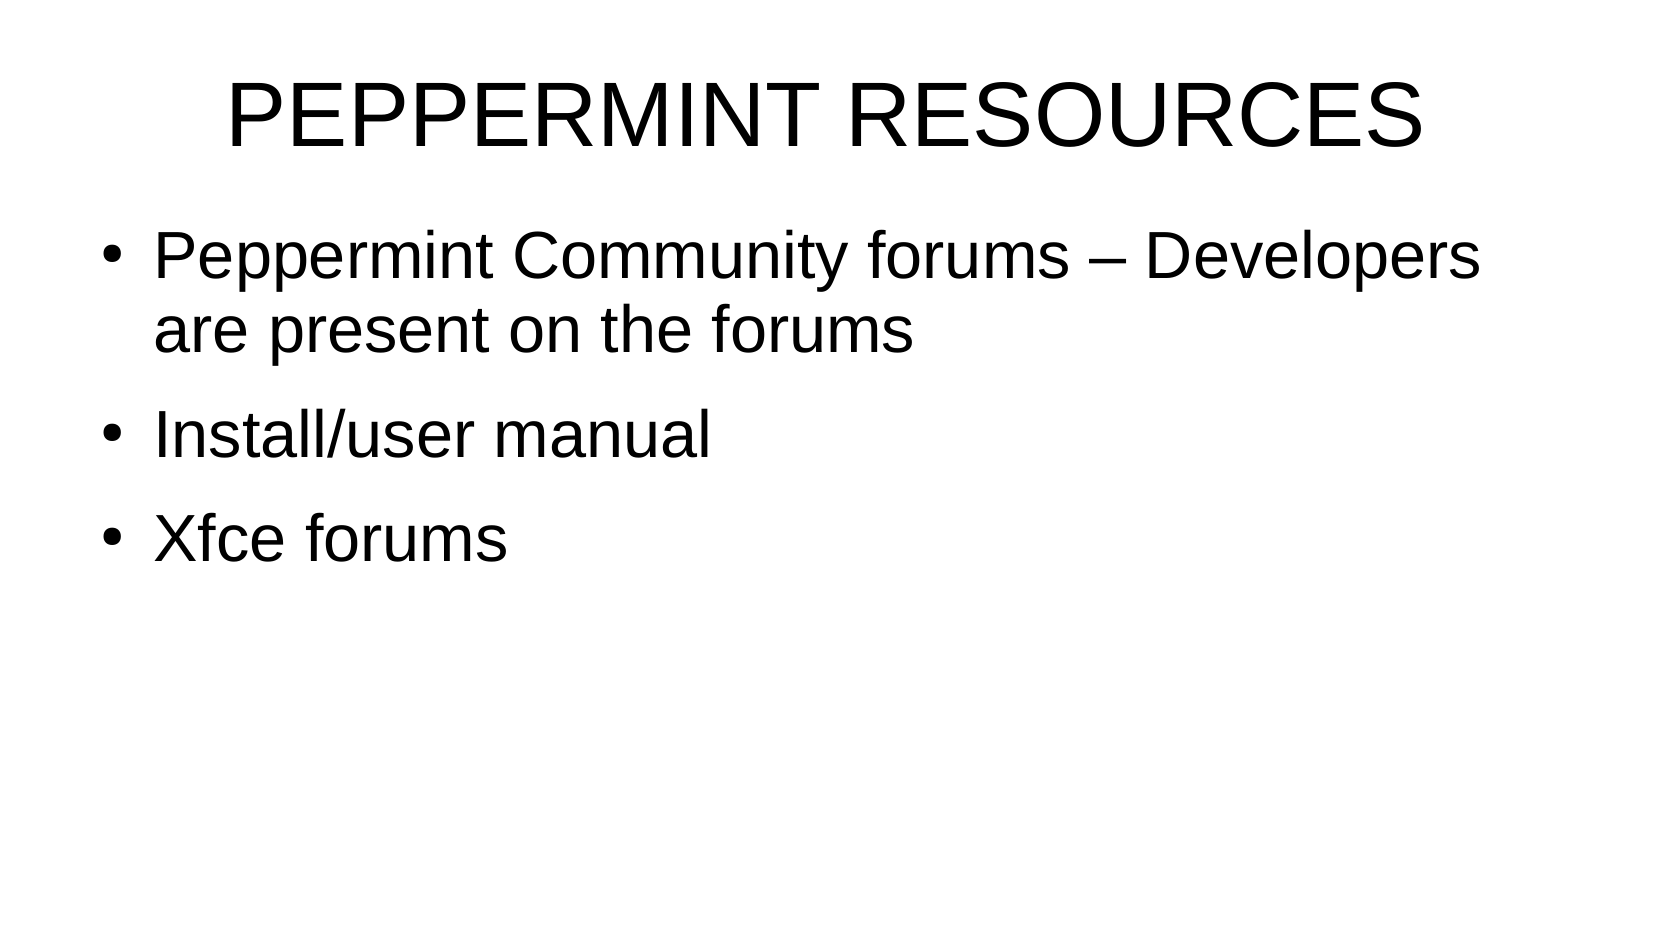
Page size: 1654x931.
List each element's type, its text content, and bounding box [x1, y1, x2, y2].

list Peppermint Community forums – Developers are present on the forums Install/user manual Xfce forums [82, 217, 1571, 758]
title PEPPERMINT RESOURCES [82, 37, 1571, 193]
